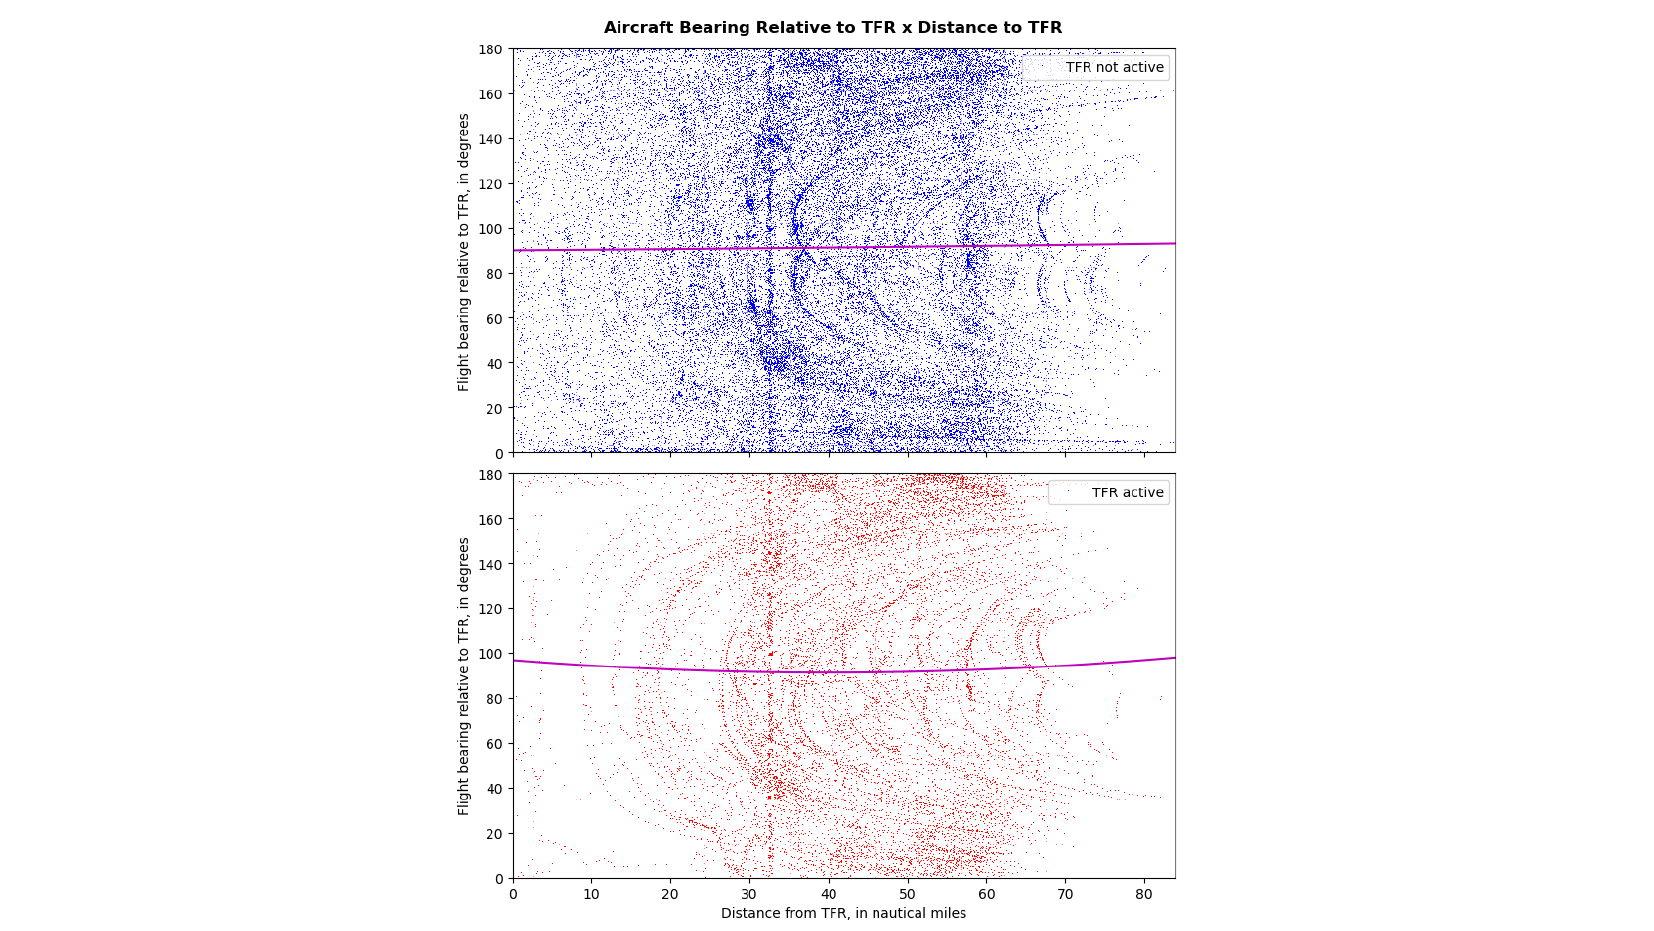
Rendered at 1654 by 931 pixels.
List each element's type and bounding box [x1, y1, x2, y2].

picture [405, 2, 1261, 931]
